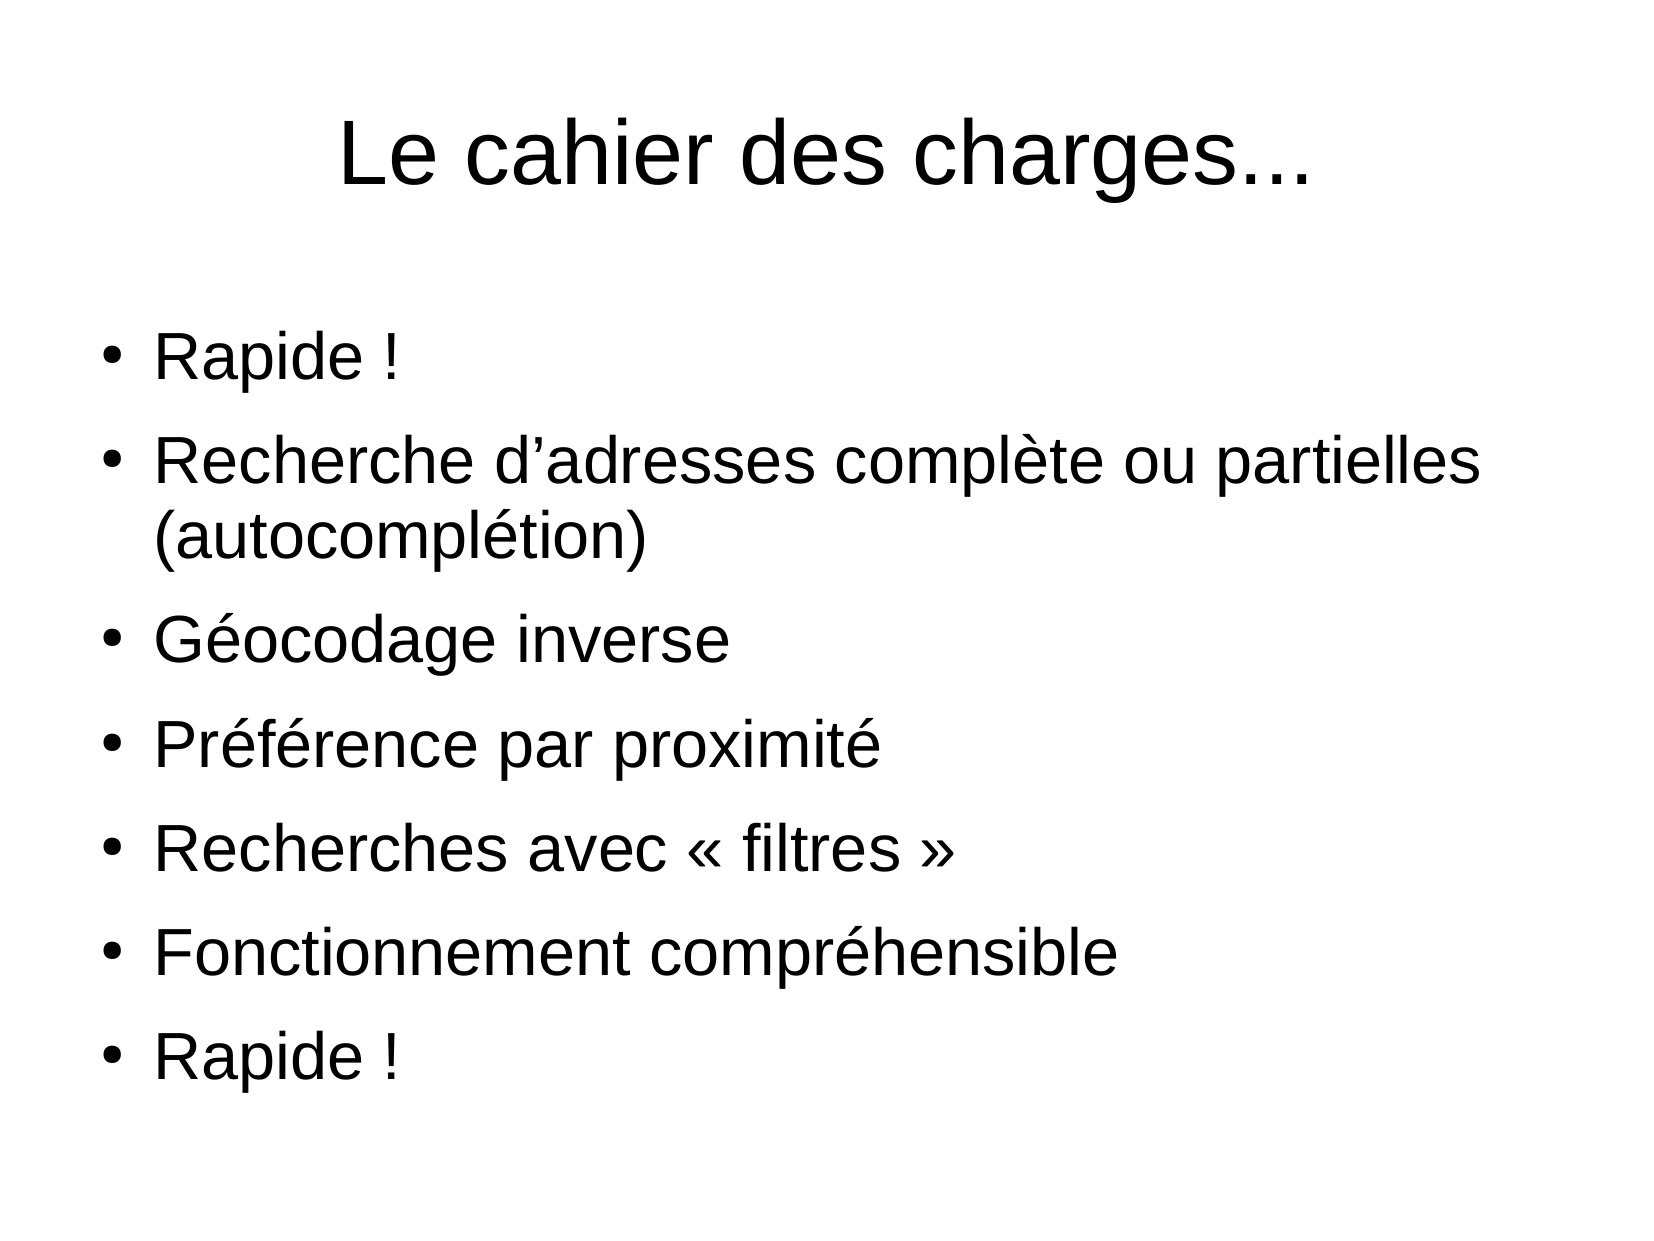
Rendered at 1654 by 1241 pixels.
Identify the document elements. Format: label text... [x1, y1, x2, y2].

title Le cahier des charges... [82, 49, 1571, 257]
list Rapide ! Recherche d’adresses complète ou partielles (autocomplétion) Géocodage inverse Préférence par proximité Recherches avec « filtres » Fonctionnement compréhensible Rapide ! [82, 318, 1571, 1146]
